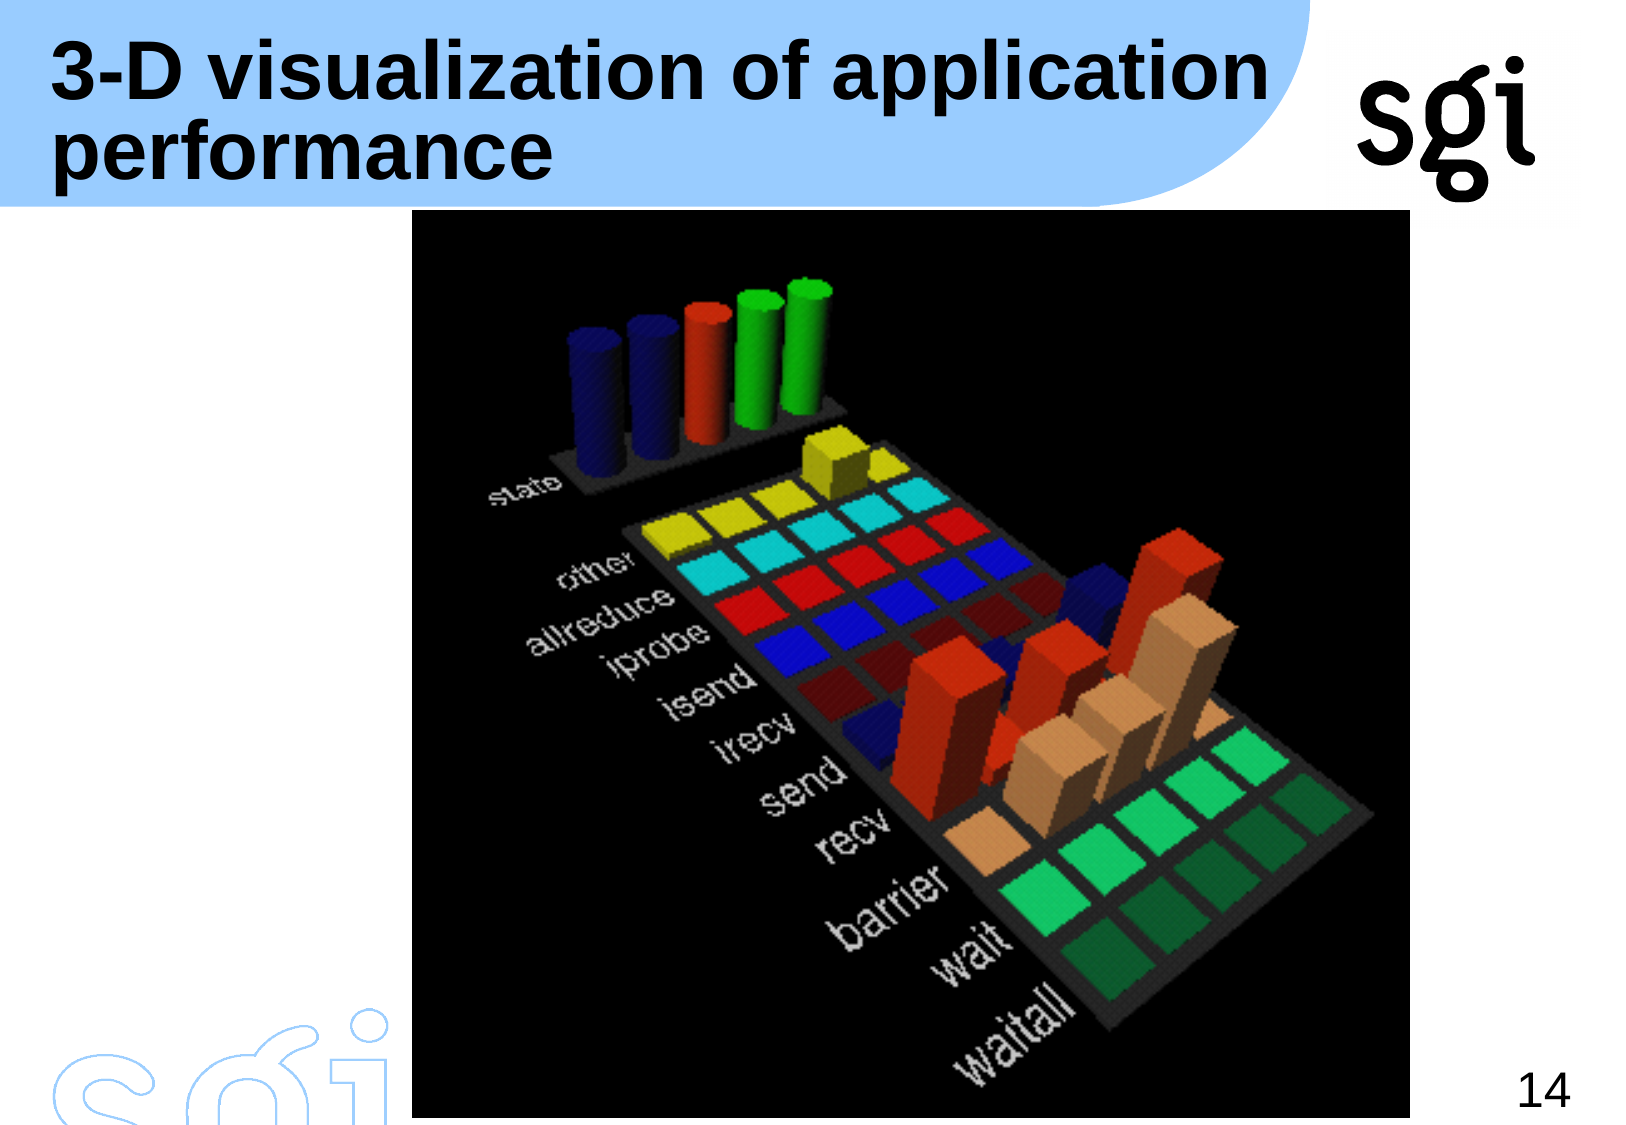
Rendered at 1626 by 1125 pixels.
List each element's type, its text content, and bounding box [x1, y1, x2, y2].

picture [412, 210, 1410, 1118]
title 3-D visualization of application performance [36, 24, 1318, 208]
